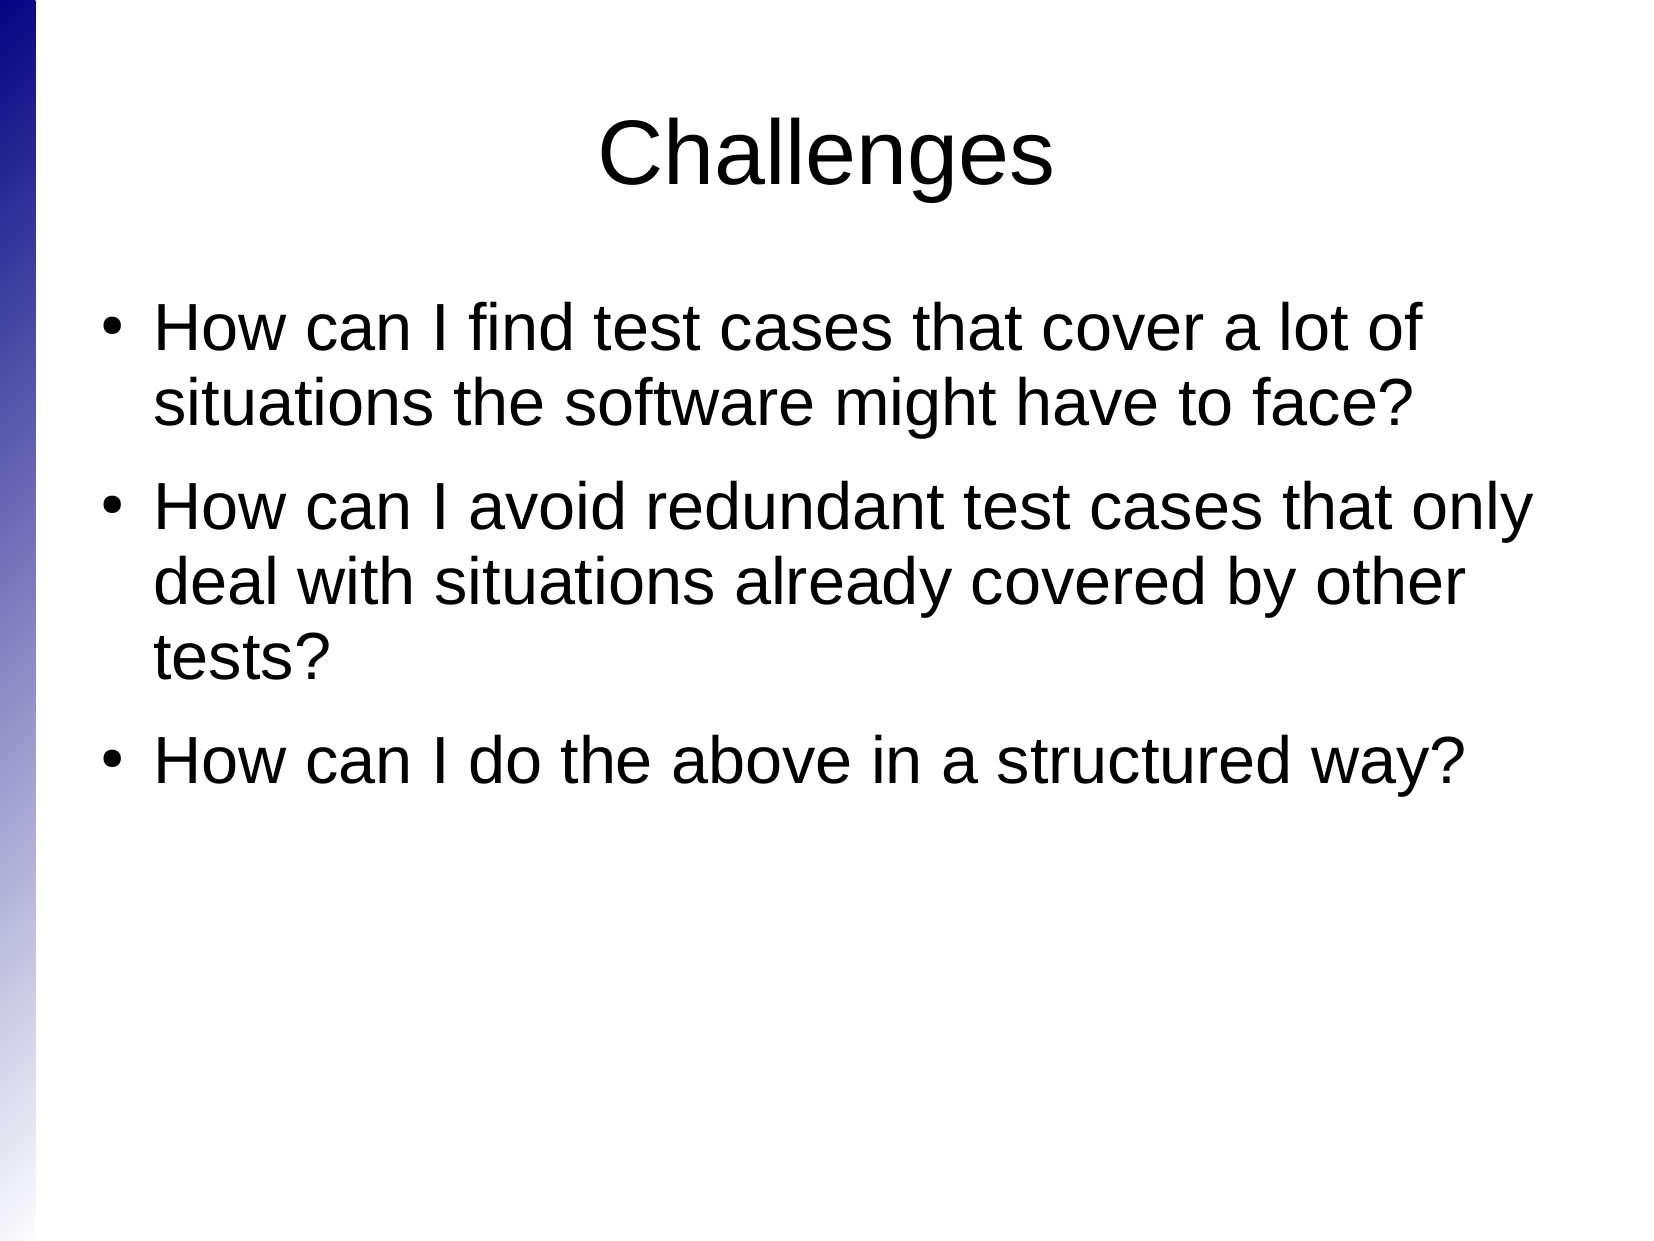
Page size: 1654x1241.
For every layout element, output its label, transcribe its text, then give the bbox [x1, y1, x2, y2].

list How can I find test cases that cover a lot of situations the software might have to face? How can I avoid redundant test cases that only deal with situations already covered by other tests? How can I do the above in a structured way? [82, 290, 1571, 1109]
title Challenges [82, 49, 1571, 257]
